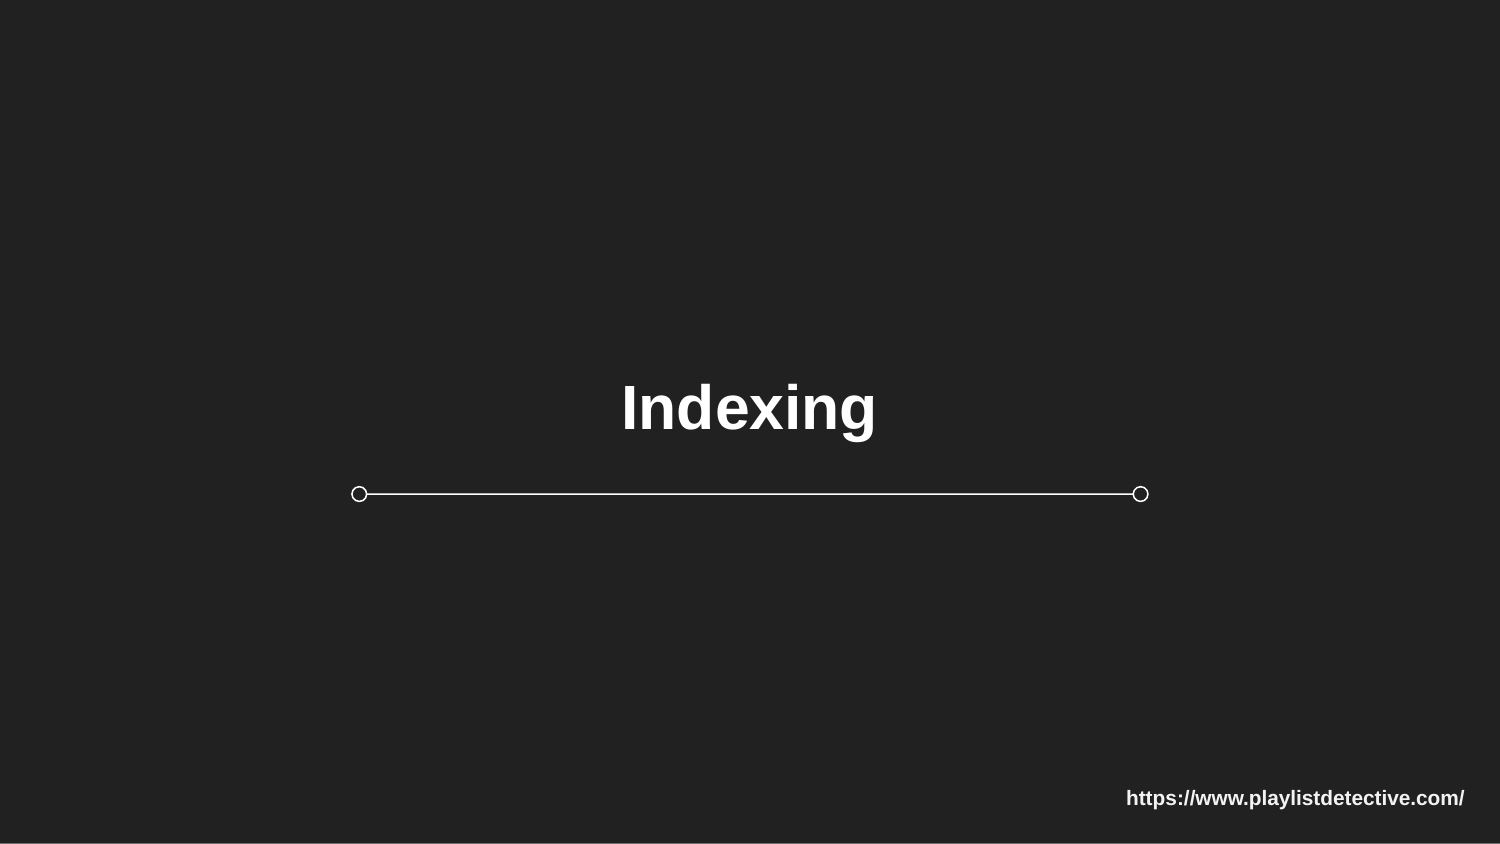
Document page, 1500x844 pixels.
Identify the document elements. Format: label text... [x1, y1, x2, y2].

title Indexing [208, 267, 1292, 458]
slide_number https://www.playlistdetective.com/ [1016, 764, 1480, 830]
